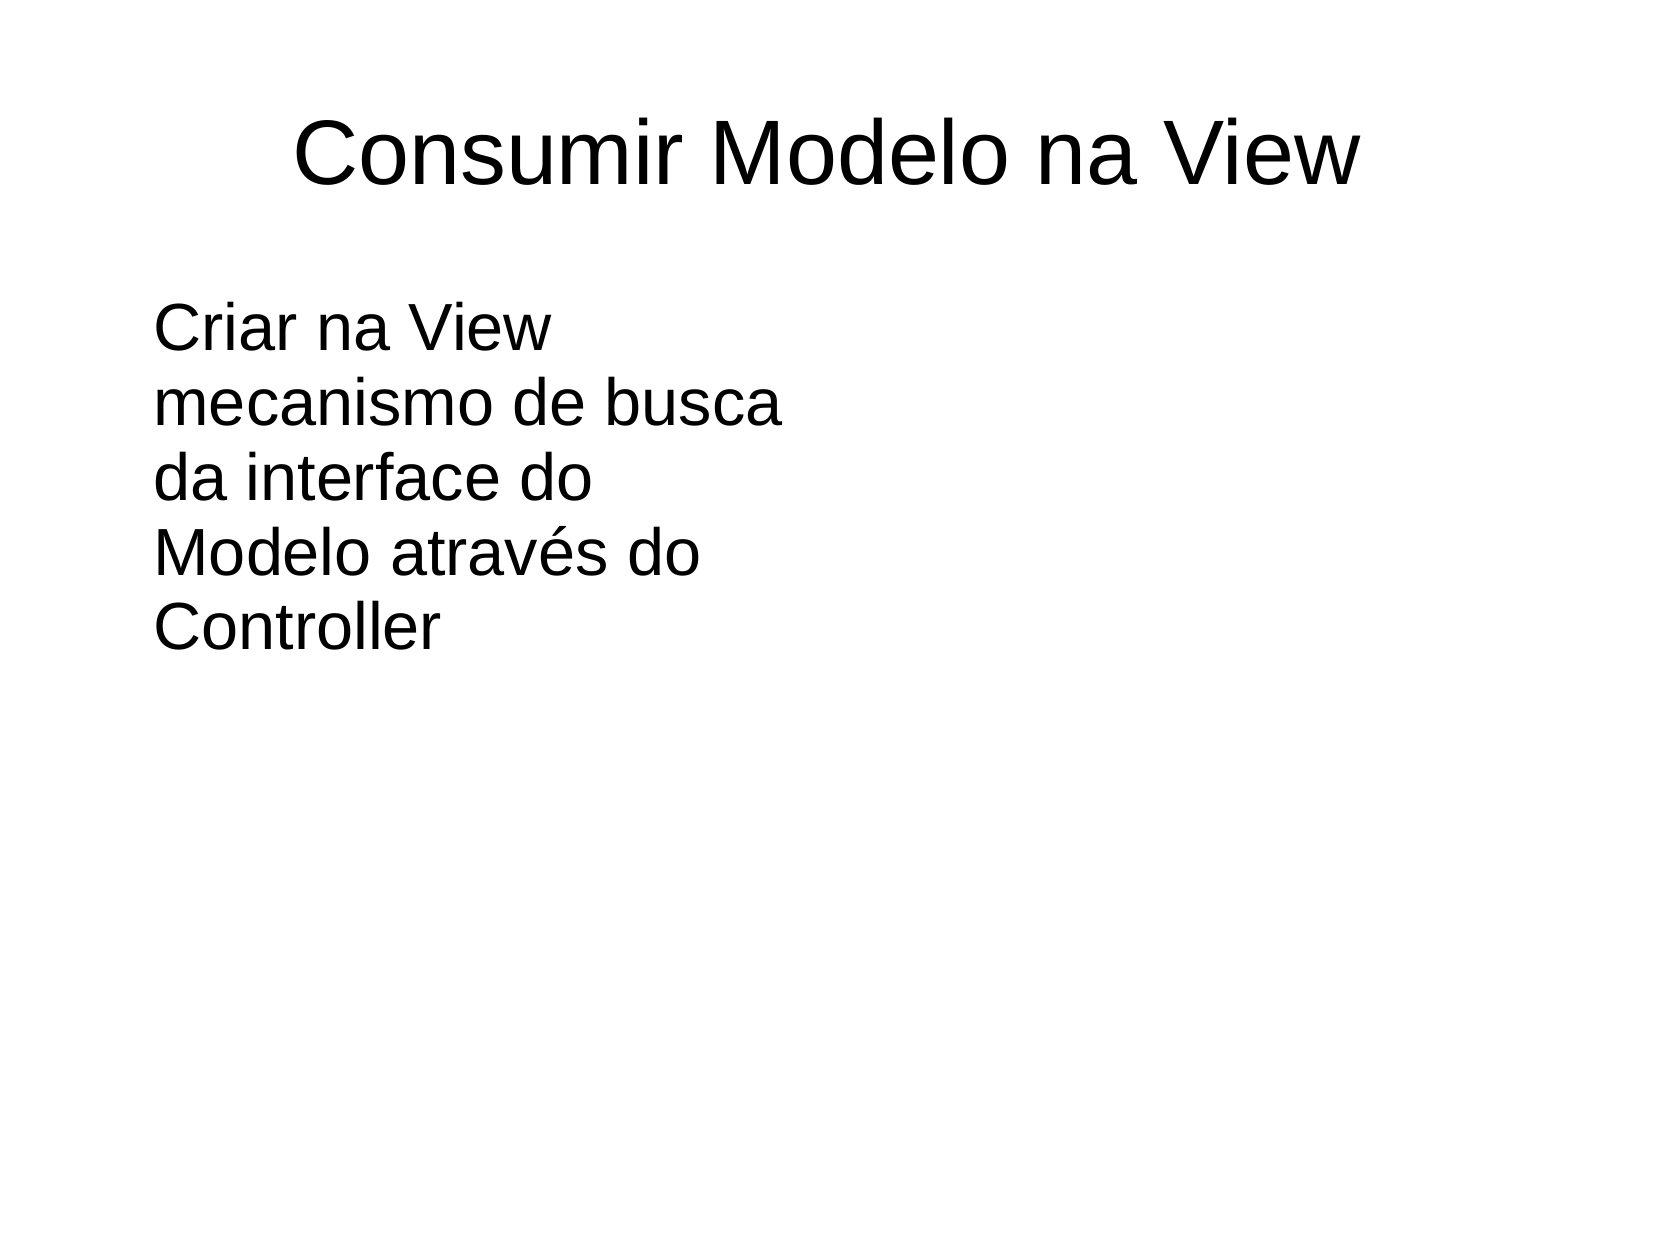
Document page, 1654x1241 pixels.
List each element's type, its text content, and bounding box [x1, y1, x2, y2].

list Criar na View mecanismo de busca da interface do Modelo através do Controller [82, 290, 809, 1010]
title Consumir Modelo na View [82, 49, 1571, 257]
